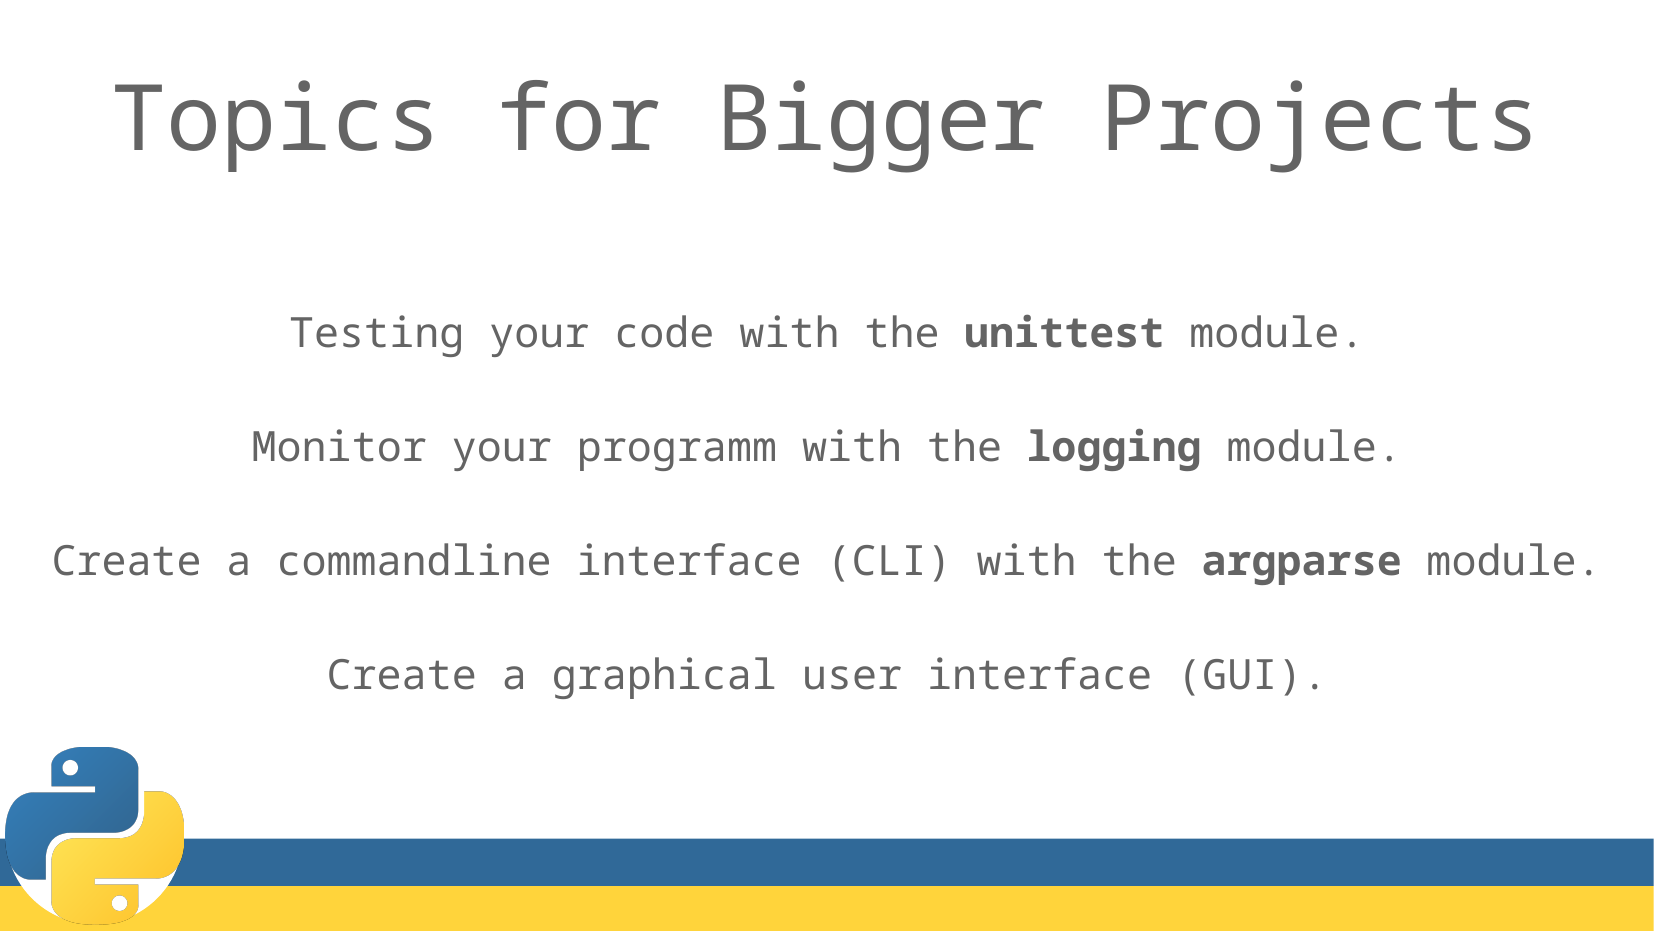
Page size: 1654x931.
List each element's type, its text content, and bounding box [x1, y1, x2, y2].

title Topics for Bigger Projects [82, 37, 1571, 193]
picture [5, 747, 184, 925]
text_box Testing your code with the unittest module. Monitor your programm with the logging module. Create a commandline interface (CLI) with the argparse module. Create a graphical user interface (GUI). [36, 295, 1617, 603]
